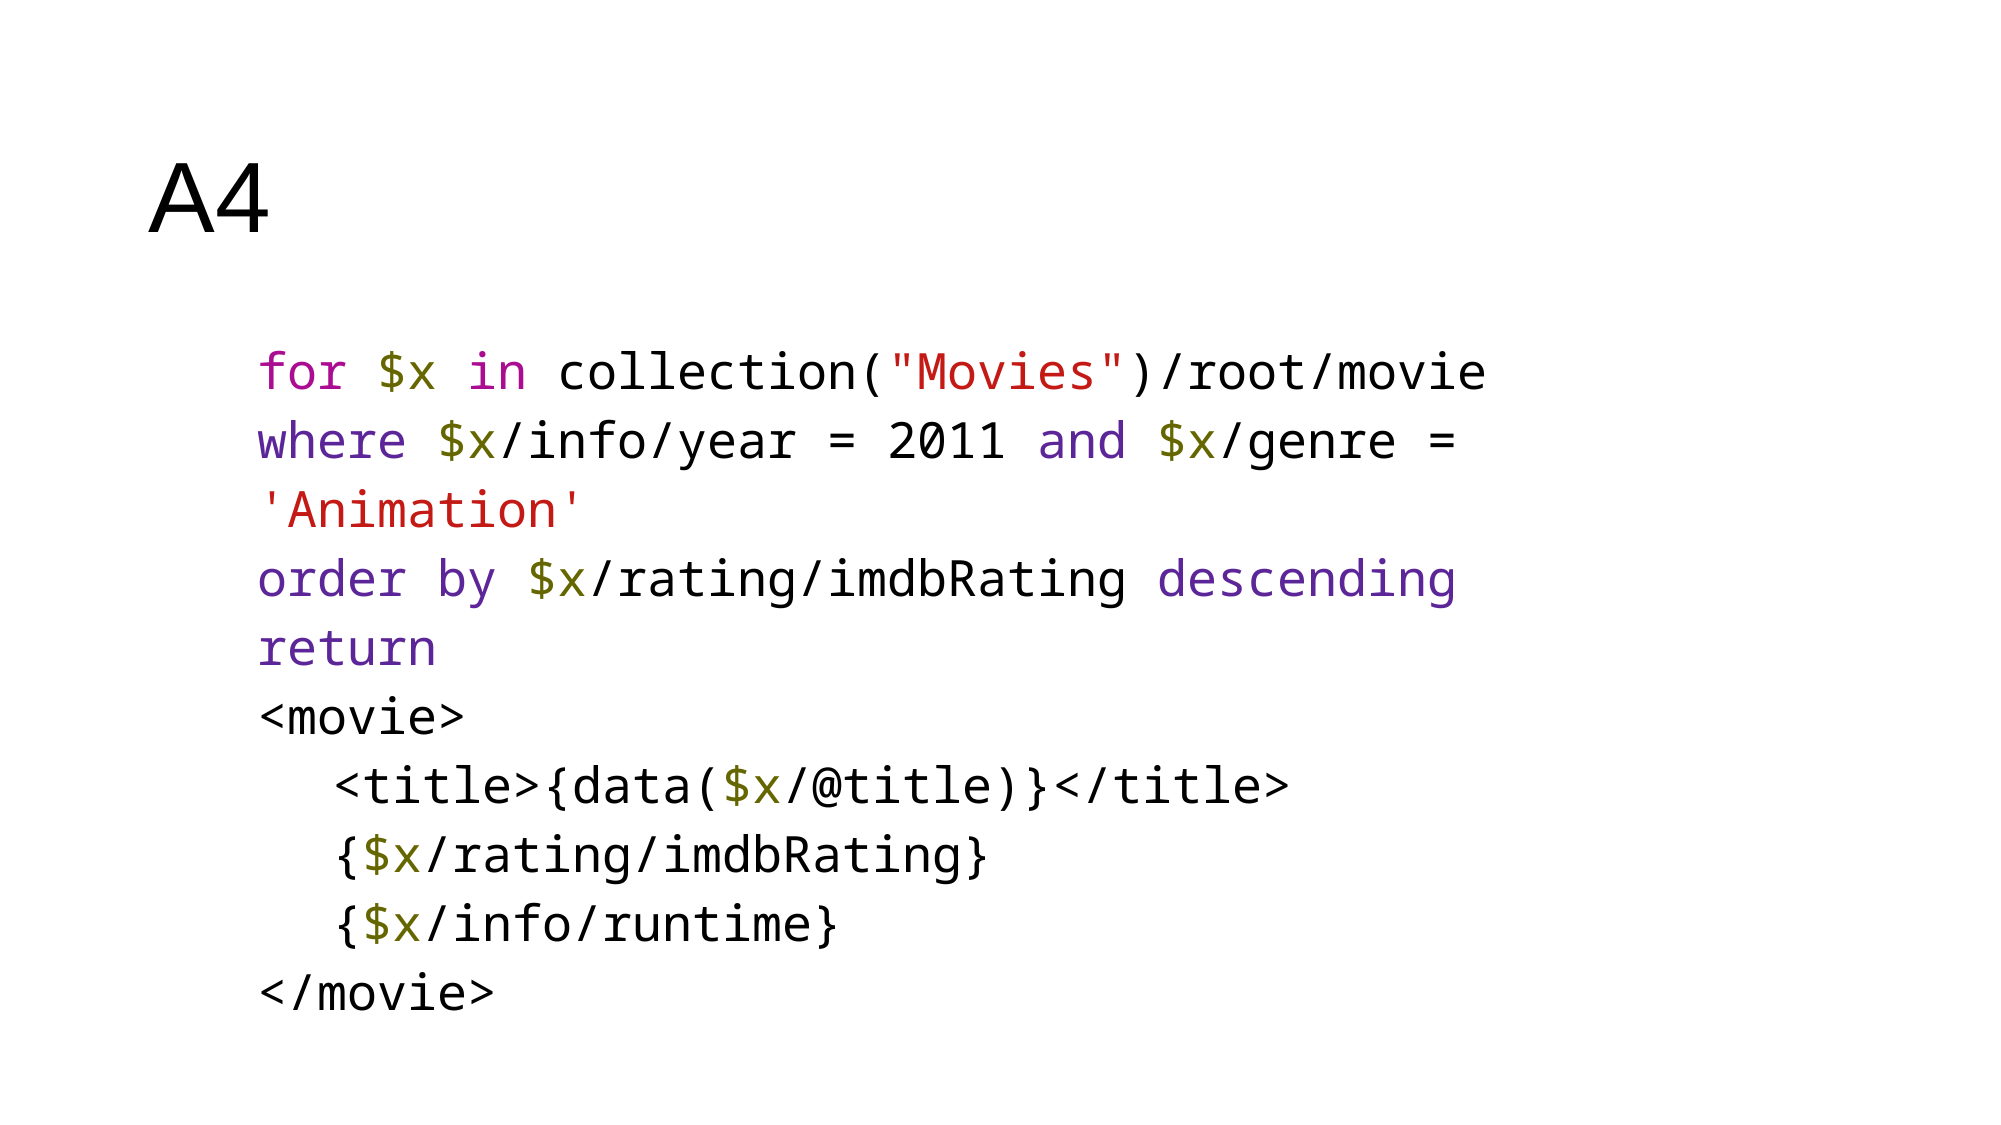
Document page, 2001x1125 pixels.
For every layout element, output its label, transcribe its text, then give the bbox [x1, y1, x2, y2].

text_box A4 [133, 117, 1249, 248]
text_box for $x in collection("Movies")/root/movie where $x/info/year = 2011 and $x/genre = 'Animation' order by $x/rating/imdbRating descending return <movie> <title>{data($x/@title)}</title> {$x/rating/imdbRating} {$x/info/runtime} </movie> [242, 315, 1780, 1067]
